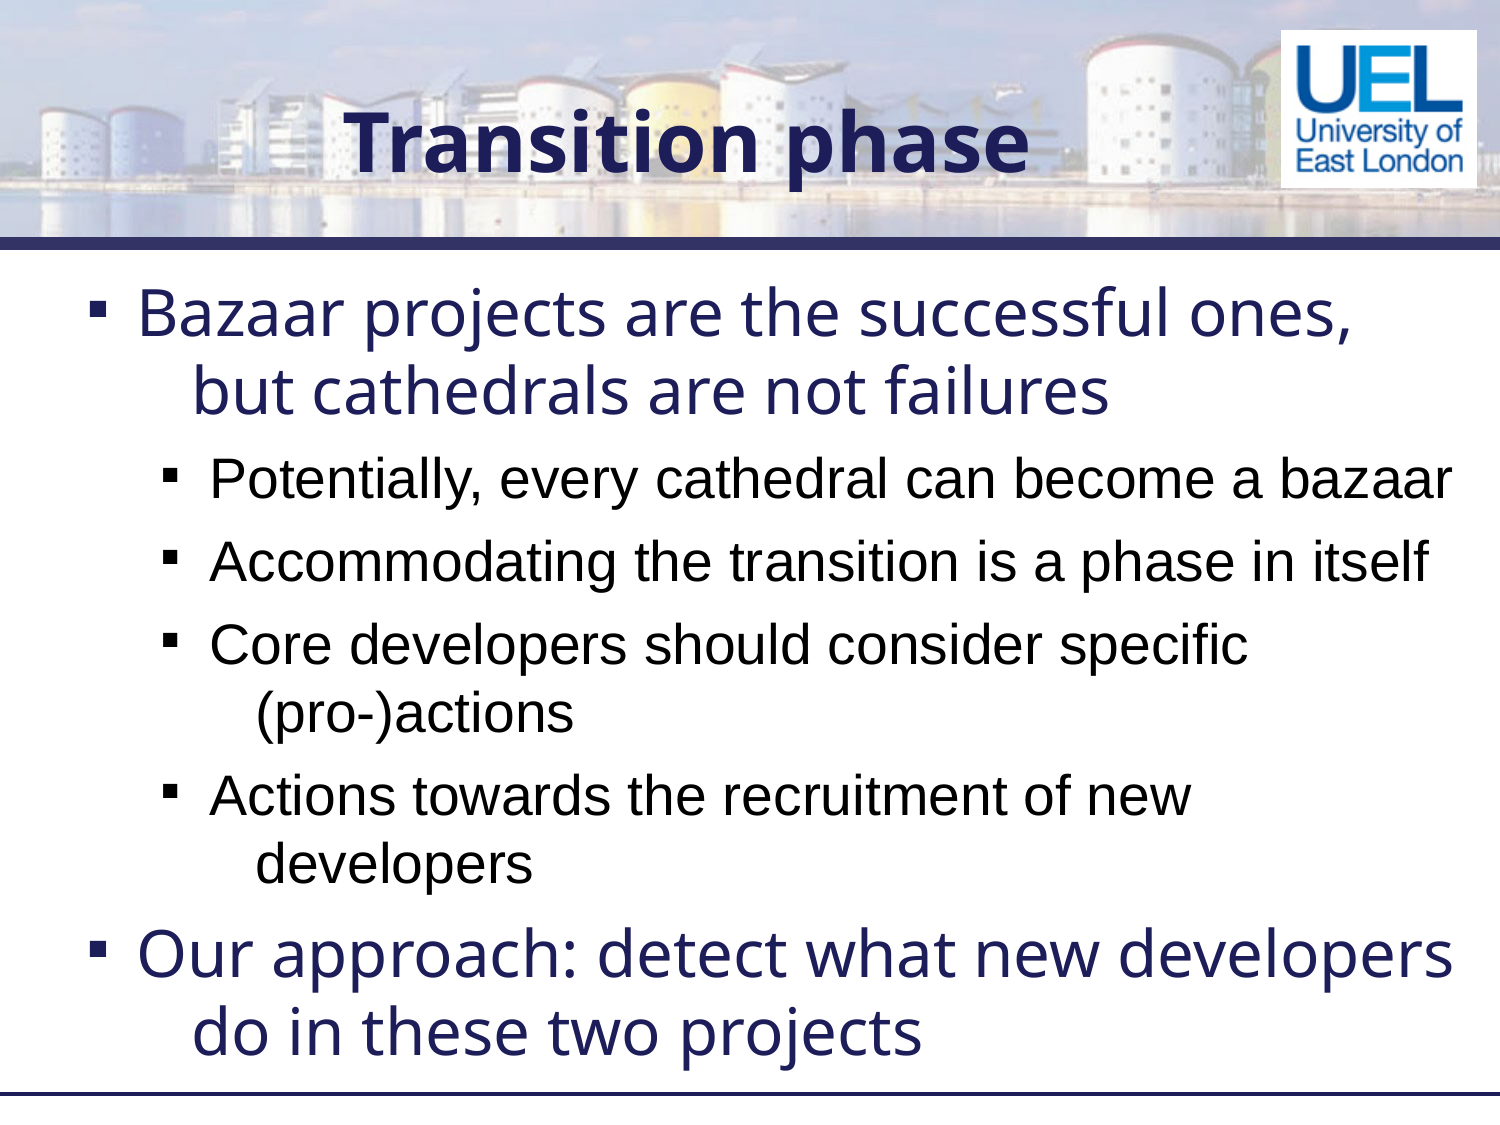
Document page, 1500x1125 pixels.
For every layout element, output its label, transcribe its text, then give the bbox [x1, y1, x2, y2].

title Transition phase [327, 37, 1425, 241]
list Bazaar projects are the successful ones, but cathedrals are not failures Potentially, every cathedral can become a bazaar Accommodating the transition is a phase in itself Core developers should consider specific (pro-)actions Actions towards the recruitment of new developers Our approach: detect what new developers do in these two projects [75, 263, 1477, 1125]
picture [0, 0, 1500, 237]
